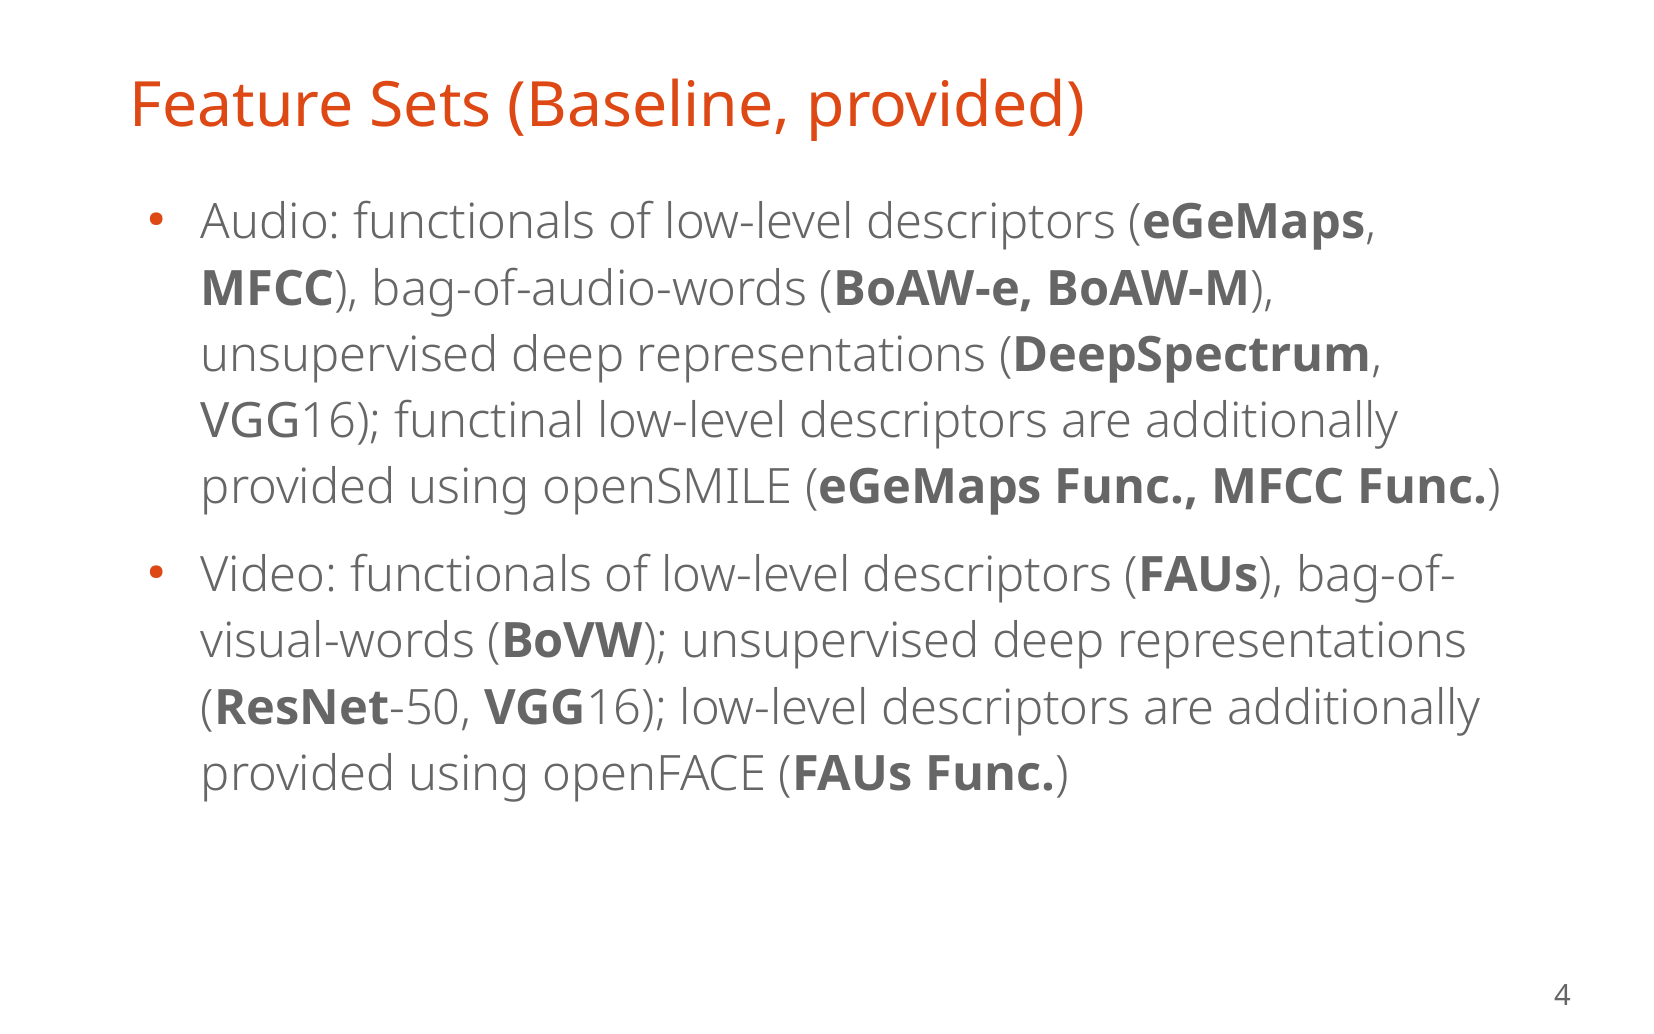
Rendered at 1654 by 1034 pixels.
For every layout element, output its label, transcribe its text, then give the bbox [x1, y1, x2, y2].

list Audio: functionals of low-level descriptors (eGeMaps, MFCC), bag-of-audio-words (BoAW-e, BoAW-M), unsupervised deep representations (DeepSpectrum, VGG16); functinal low-level descriptors are additionally provided using openSMILE (eGeMaps Func., MFCC Func.) Video: functionals of low-level descriptors (FAUs), bag-of-visual-words (BoVW); unsupervised deep representations (ResNet-50, VGG16); low-level descriptors are additionally provided using openFACE (FAUs Func.) [129, 186, 1518, 916]
title Feature Sets (Baseline, provided) [129, 49, 1518, 155]
